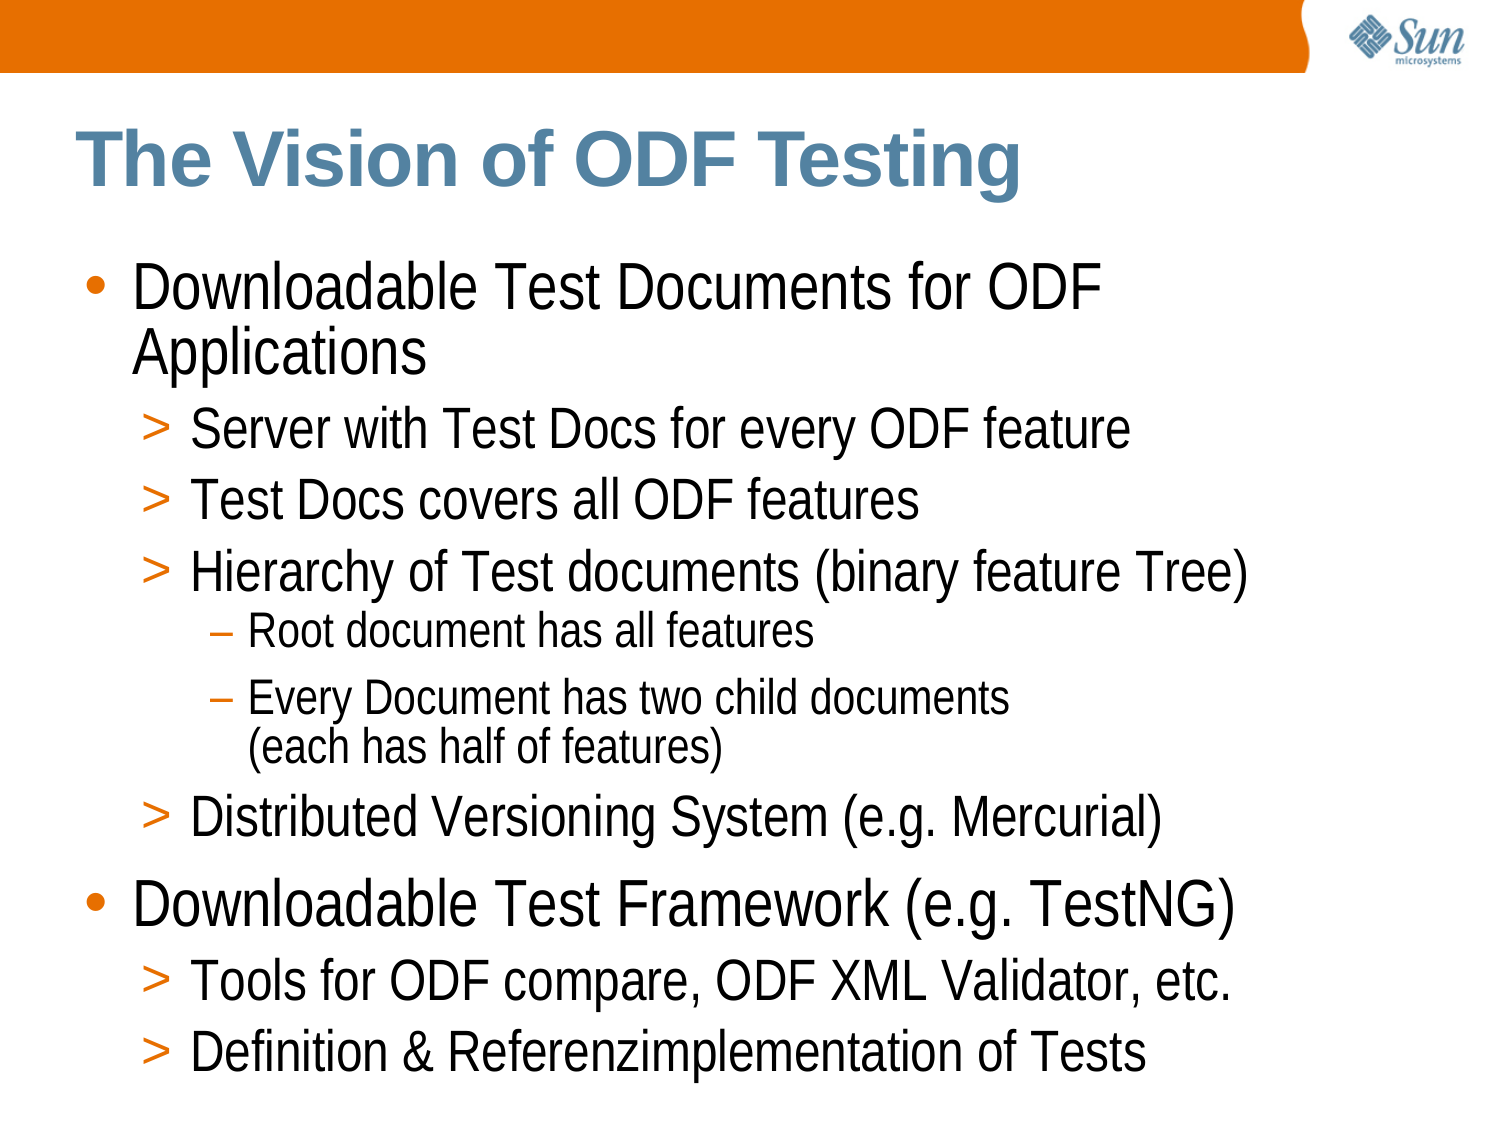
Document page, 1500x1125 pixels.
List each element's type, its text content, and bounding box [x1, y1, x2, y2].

picture [0, 0, 1500, 73]
list Downloadable Test Documents for ODF Applications Server with Test Docs for every ODF feature Test Docs covers all ODF features Hierarchy of Test documents (binary feature Tree) Root document has all features Every Document has two child documents (each has half of features) Distributed Versioning System (e.g. Mercurial) Downloadable Test Framework (e.g. TestNG) Tools for ODF compare, ODF XML Validator, etc. Definition & Referenzimplementation of Tests [64, 257, 1402, 1095]
title The Vision of ODF Testing [75, 123, 1437, 227]
